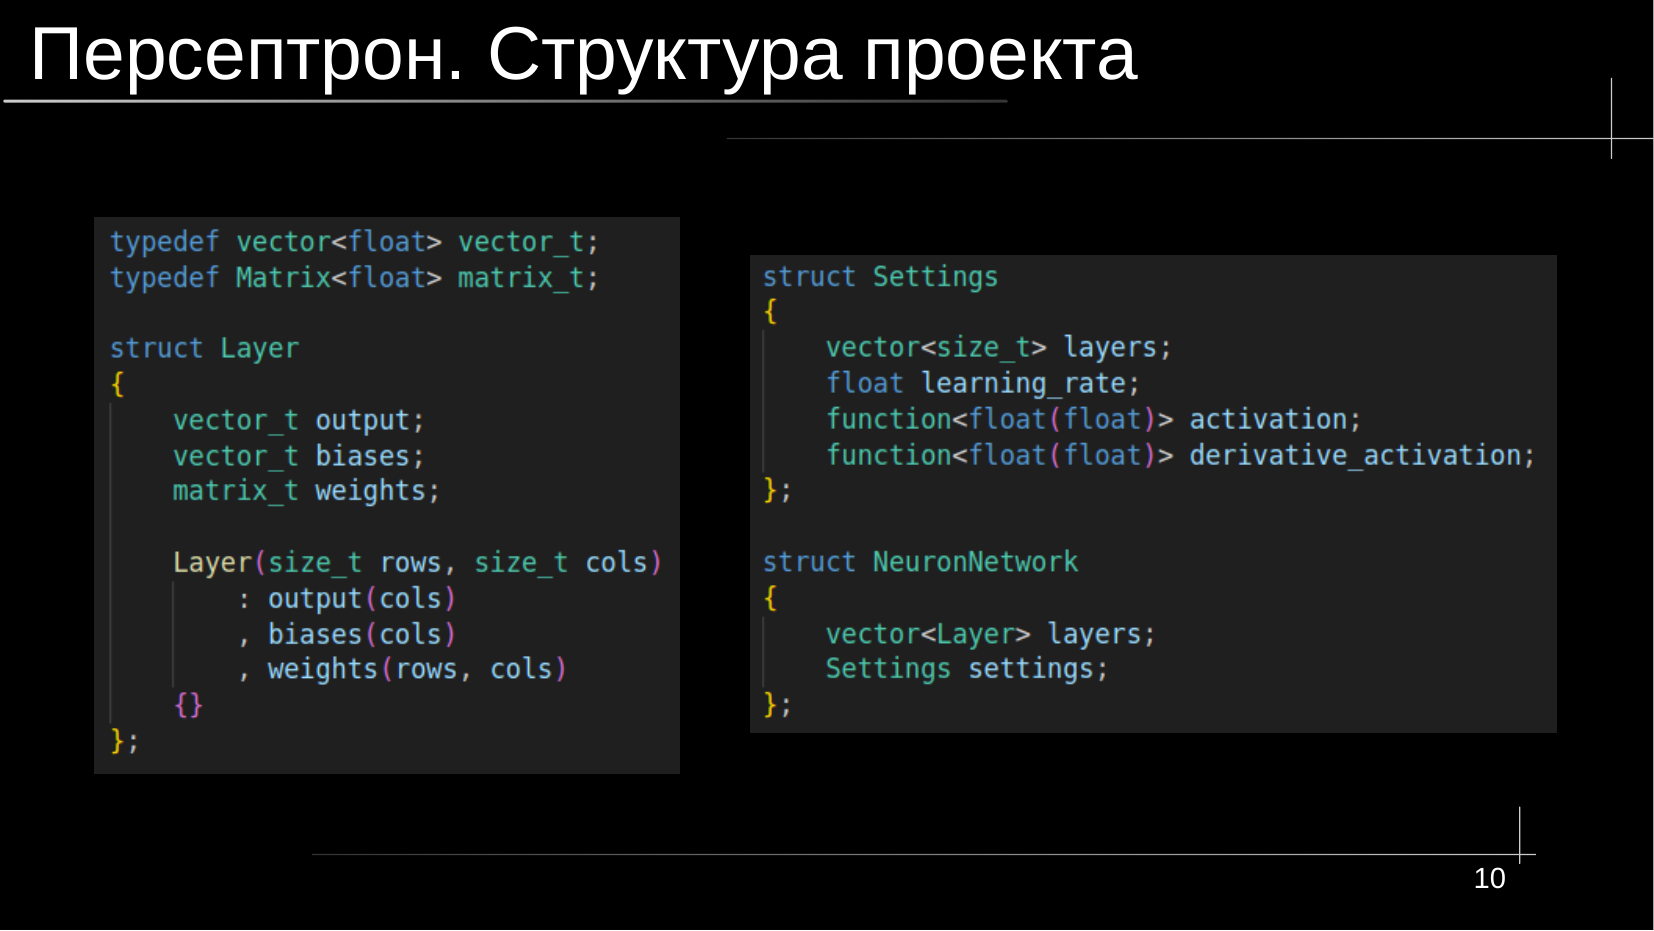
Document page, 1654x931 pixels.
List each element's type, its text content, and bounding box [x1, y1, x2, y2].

picture [750, 255, 1557, 733]
picture [94, 217, 680, 774]
title Персептрон. Структура проекта [29, 0, 1595, 107]
